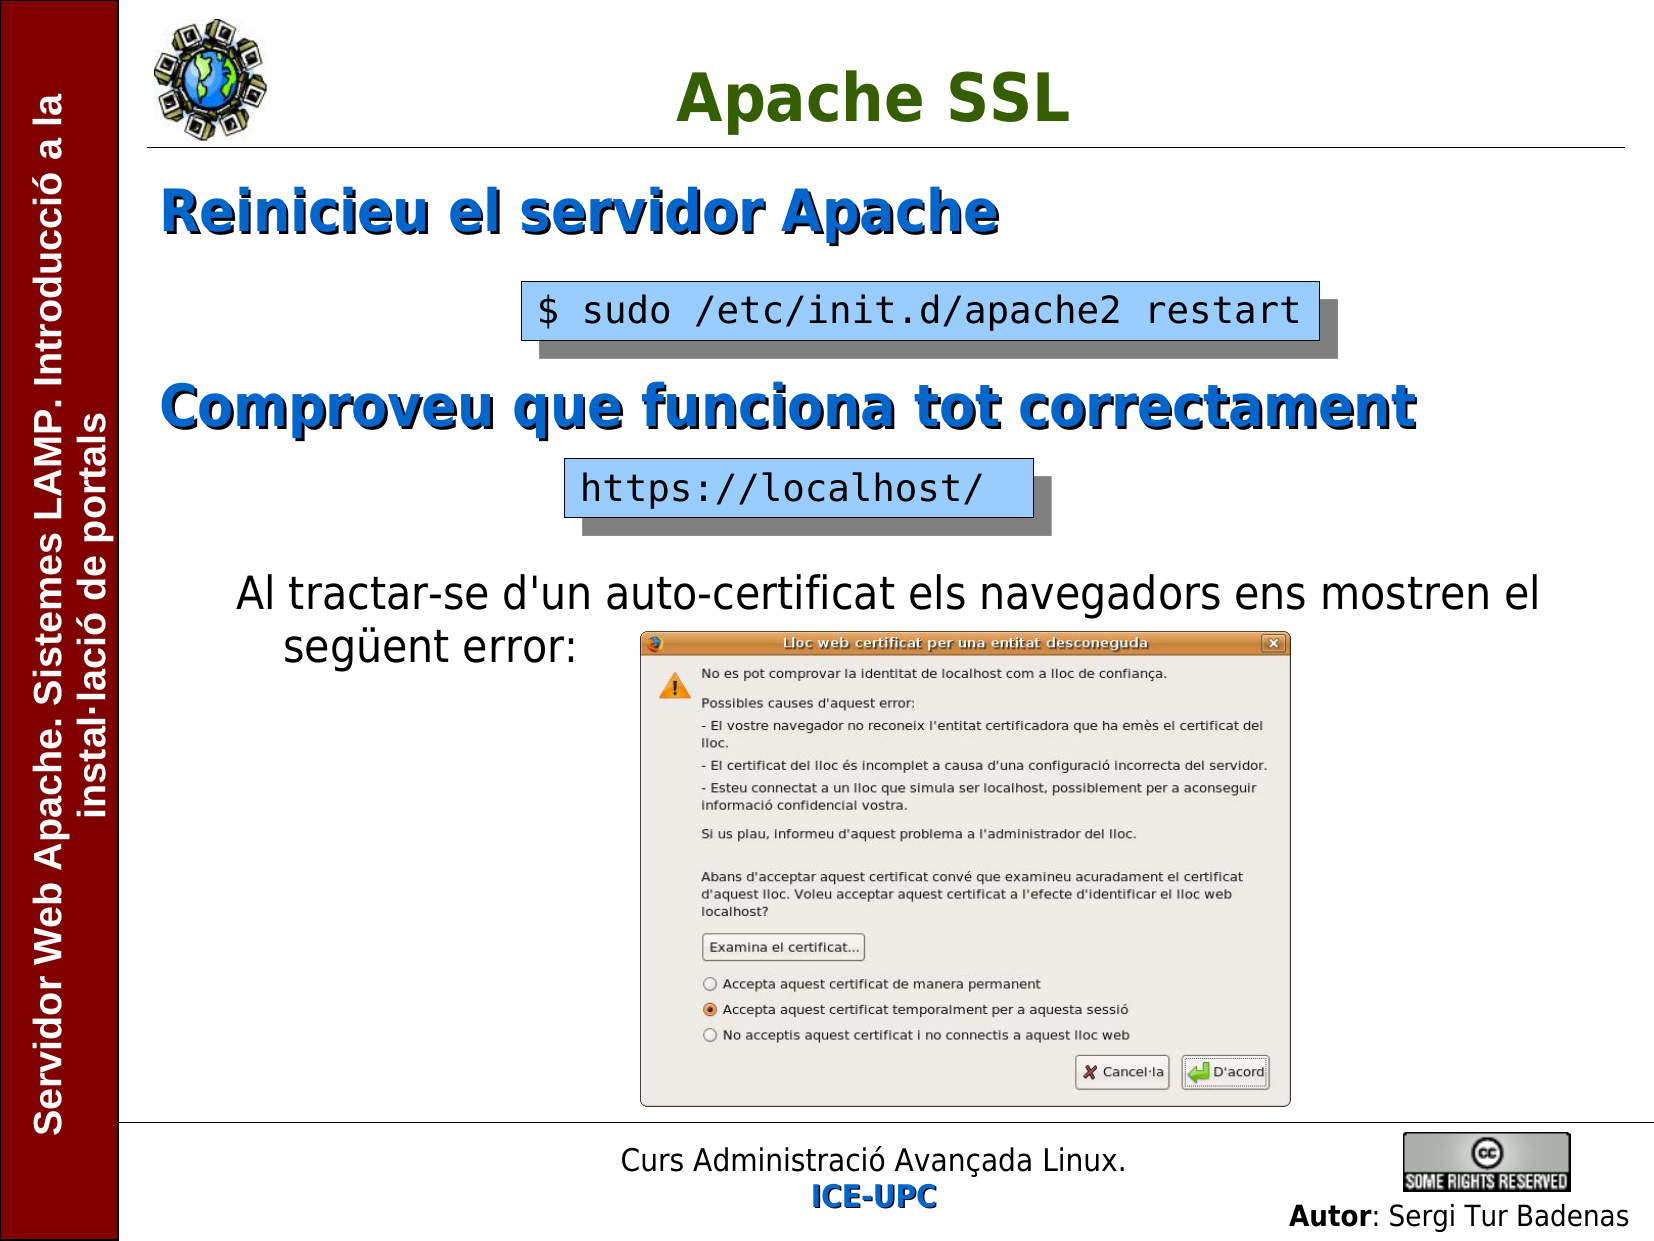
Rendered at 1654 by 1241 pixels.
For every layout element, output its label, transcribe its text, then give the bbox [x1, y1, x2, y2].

picture [640, 631, 1291, 1108]
text_box https://localhost/ [564, 458, 1034, 518]
list Reinicieu el servidor Apache Comproveu que funciona tot correctament Al tractar-se d'un auto-certificat els navegadors ens mostren el següent error: [141, 177, 1630, 1013]
picture [1403, 1132, 1571, 1192]
picture [154, 19, 268, 56]
text_box $ sudo /etc/init.d/apache2 restart [521, 281, 1320, 341]
title Apache SSL [129, 56, 1619, 141]
